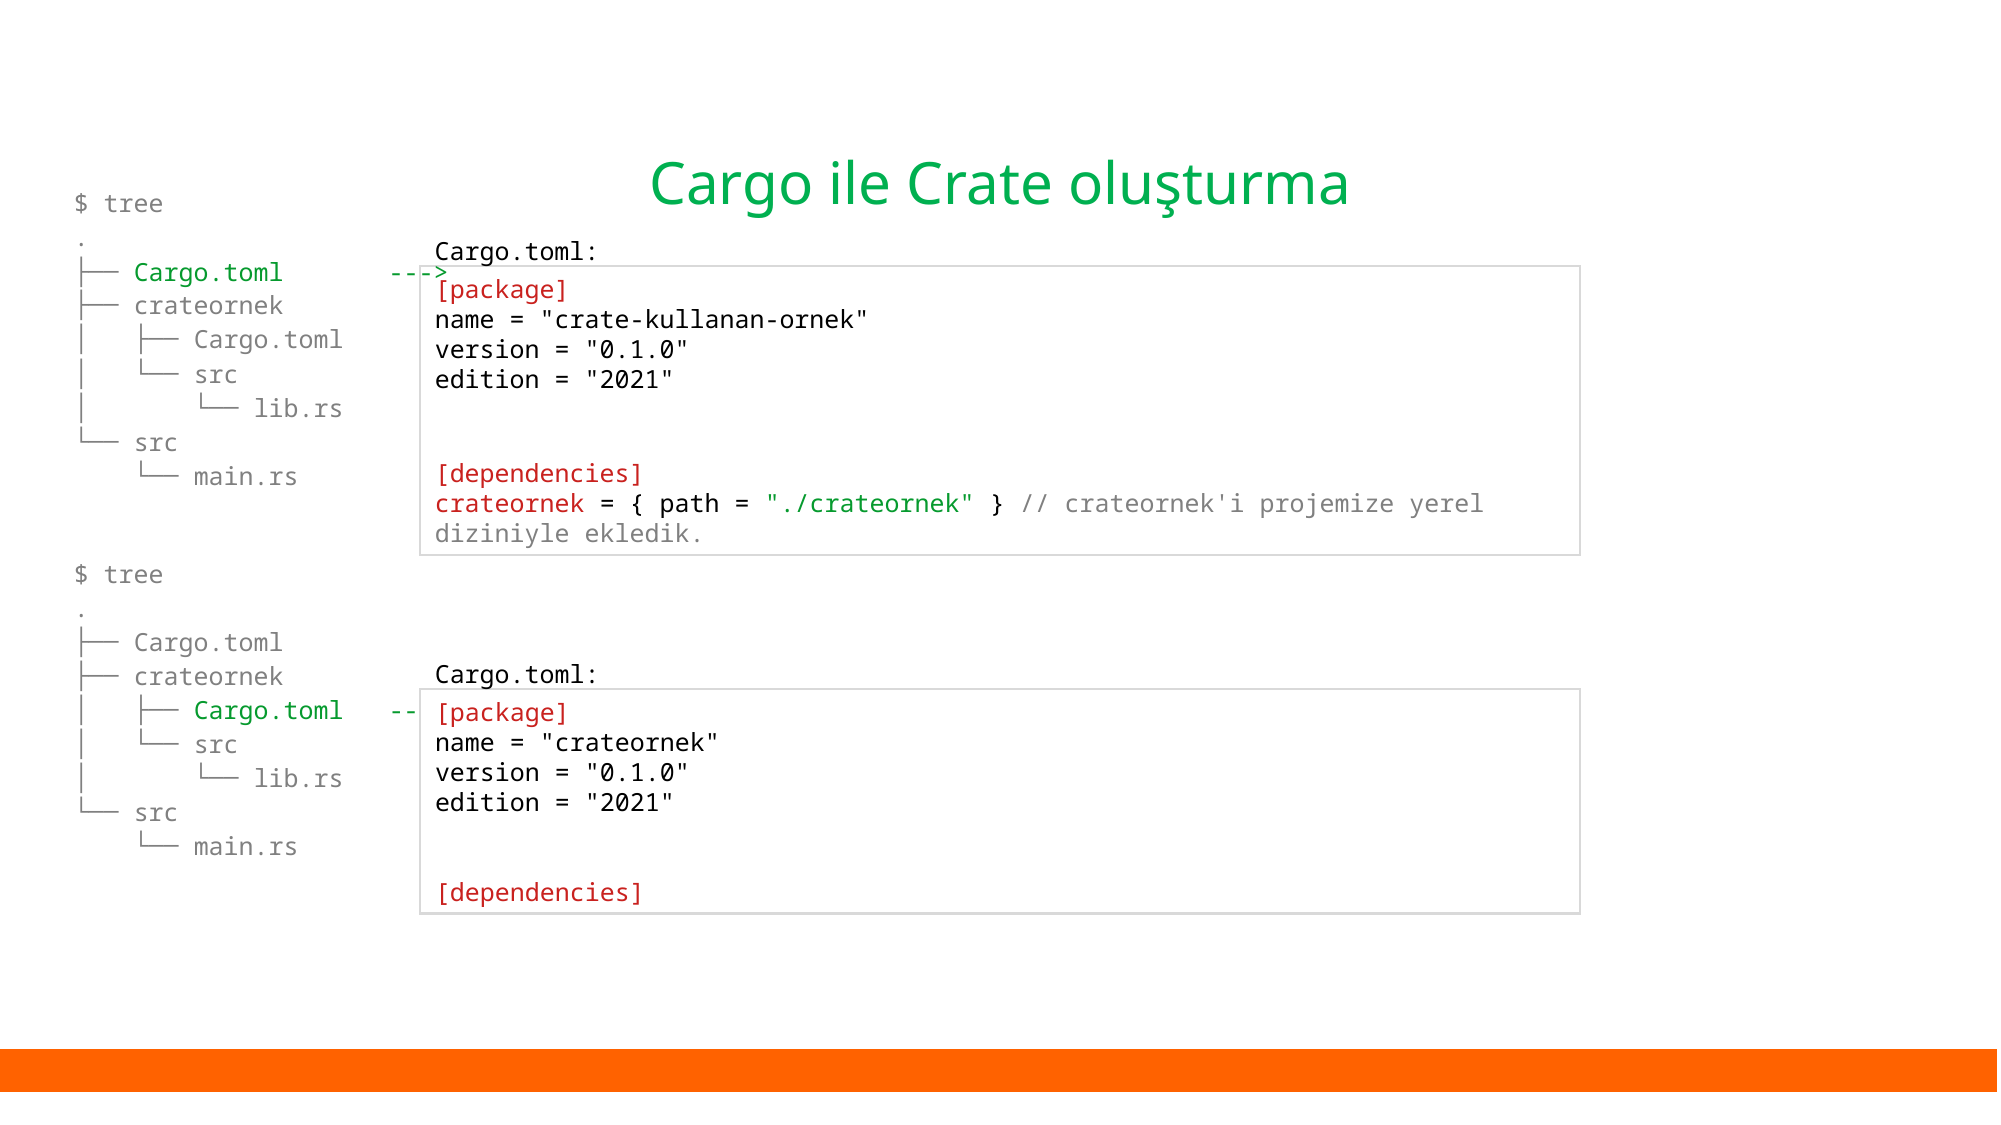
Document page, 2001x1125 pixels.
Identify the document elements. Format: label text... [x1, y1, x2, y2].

text_box Cargo.toml: [419, 649, 600, 690]
text_box $ tree . ├── Cargo.toml ---> ├── crateornek │ ├── Cargo.toml │ └── src │ └── lib.rs └── src └── main.rs [59, 178, 414, 473]
text_box [package] name = "crateornek" version = "0.1.0" edition = "2021" [dependencies] [419, 688, 1581, 914]
list Cargo ile Crate oluşturma [420, 146, 1580, 237]
text_box [0, 1049, 1997, 1092]
text_box Cargo.toml: [419, 226, 600, 267]
text_box [package] name = "crate-kullanan-ornek" version = "0.1.0" edition = "2021" [dependencies] crateornek = { path = "./crateornek" } // crateornek'i projemize yerel diziniyle ekledik. [419, 265, 1581, 526]
text_box $ tree . ├── Cargo.toml ├── crateornek │ ├── Cargo.toml ---> │ └── src │ └── lib.rs └── src └── main.rs [59, 549, 414, 843]
